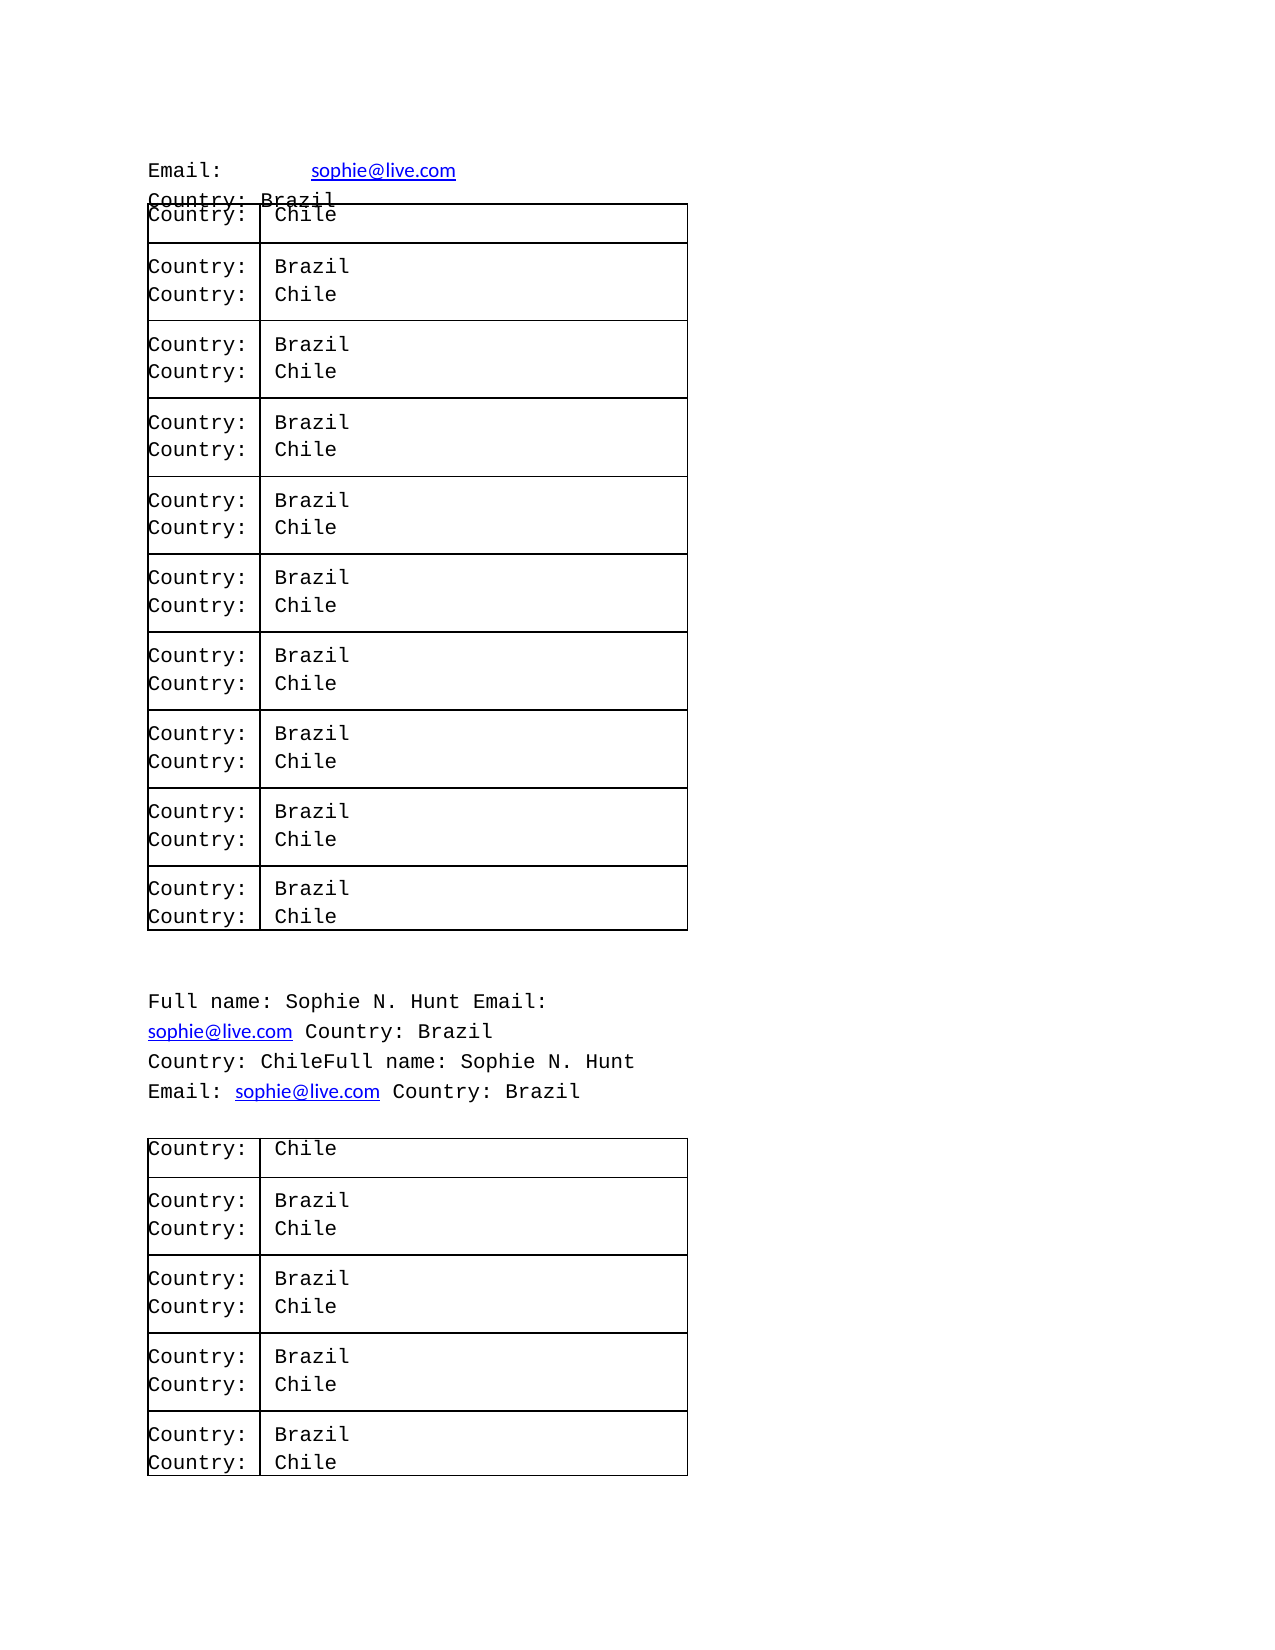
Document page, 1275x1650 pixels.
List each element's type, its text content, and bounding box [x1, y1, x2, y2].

table_cell Brazil Chile [261, 477, 687, 553]
table_cell Country: Country: [149, 711, 259, 787]
table_cell Country: Country: [149, 1178, 259, 1254]
table_cell Country: Country: [149, 399, 259, 476]
table_cell Brazil Chile [261, 1412, 687, 1475]
table_cell Country: Country: [149, 477, 259, 553]
table_cell Country: Country: [149, 1334, 259, 1410]
table_cell Brazil Chile [261, 1256, 687, 1332]
table_cell Brazil Chile [261, 555, 687, 631]
table_header Country: [149, 1139, 259, 1177]
table_cell Country: Country: [149, 633, 259, 709]
text_box Email: sophie@live.com Country: Brazil [147, 152, 456, 203]
table_cell Brazil Chile [261, 789, 687, 865]
table_cell Country: Country: [149, 555, 259, 631]
table_header Chile [261, 205, 687, 242]
text_box Full name: Sophie N. Hunt Email: sophie@live.com Country: Brazil Country: ChileFull name: Sophie N. Hunt Email: sophie@live.com Country: Brazil [147, 982, 688, 1138]
table_cell Brazil Chile [261, 711, 687, 787]
table_cell Country: Country: [149, 789, 259, 865]
table_cell Brazil Chile [261, 867, 687, 929]
table_header Chile [261, 1139, 687, 1177]
table_cell Country: Country: [149, 1412, 259, 1475]
table_cell Brazil Chile [261, 399, 687, 476]
table_cell Brazil Chile [261, 1178, 687, 1254]
table_cell Brazil Chile [261, 1334, 687, 1410]
table_cell Brazil Chile [261, 244, 687, 320]
table_cell Country: Country: [149, 1256, 259, 1332]
table_cell Country: Country: [149, 321, 259, 397]
table_cell Country: Country: [149, 867, 259, 929]
table_cell Brazil Chile [261, 321, 687, 397]
table_cell Brazil Chile [261, 633, 687, 709]
table_header Country: [149, 205, 259, 242]
table_cell Country: Country: [149, 244, 259, 320]
